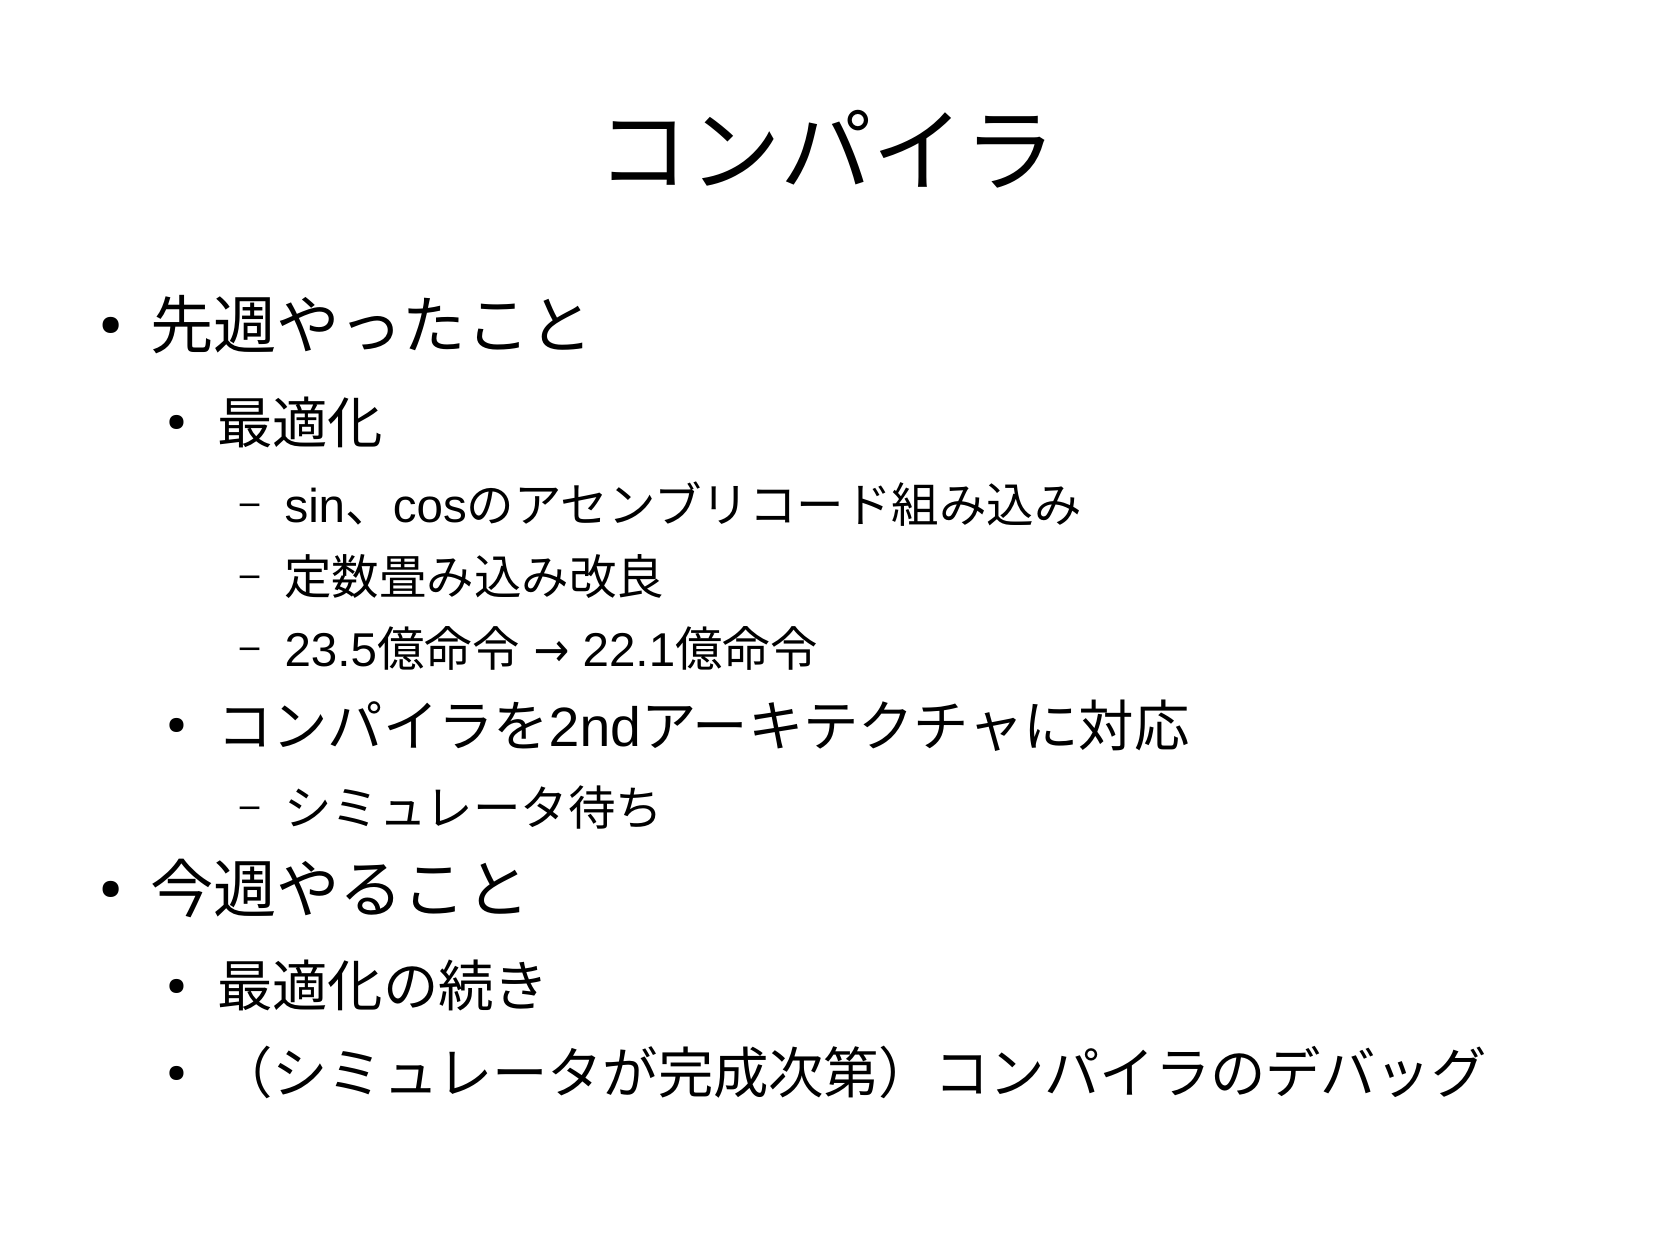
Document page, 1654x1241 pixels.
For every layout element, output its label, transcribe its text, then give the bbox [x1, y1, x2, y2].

list 先週やったこと 最適化 sin、cosのアセンブリコード組み込み 定数畳み込み改良 23.5億命令 → 22.1億命令 コンパイラを2ndアーキテクチャに対応 シミュレータ待ち 今週やること 最適化の続き （シミュレータが完成次第）コンパイラのデバッグ [82, 290, 1571, 1109]
title コンパイラ [82, 49, 1571, 257]
